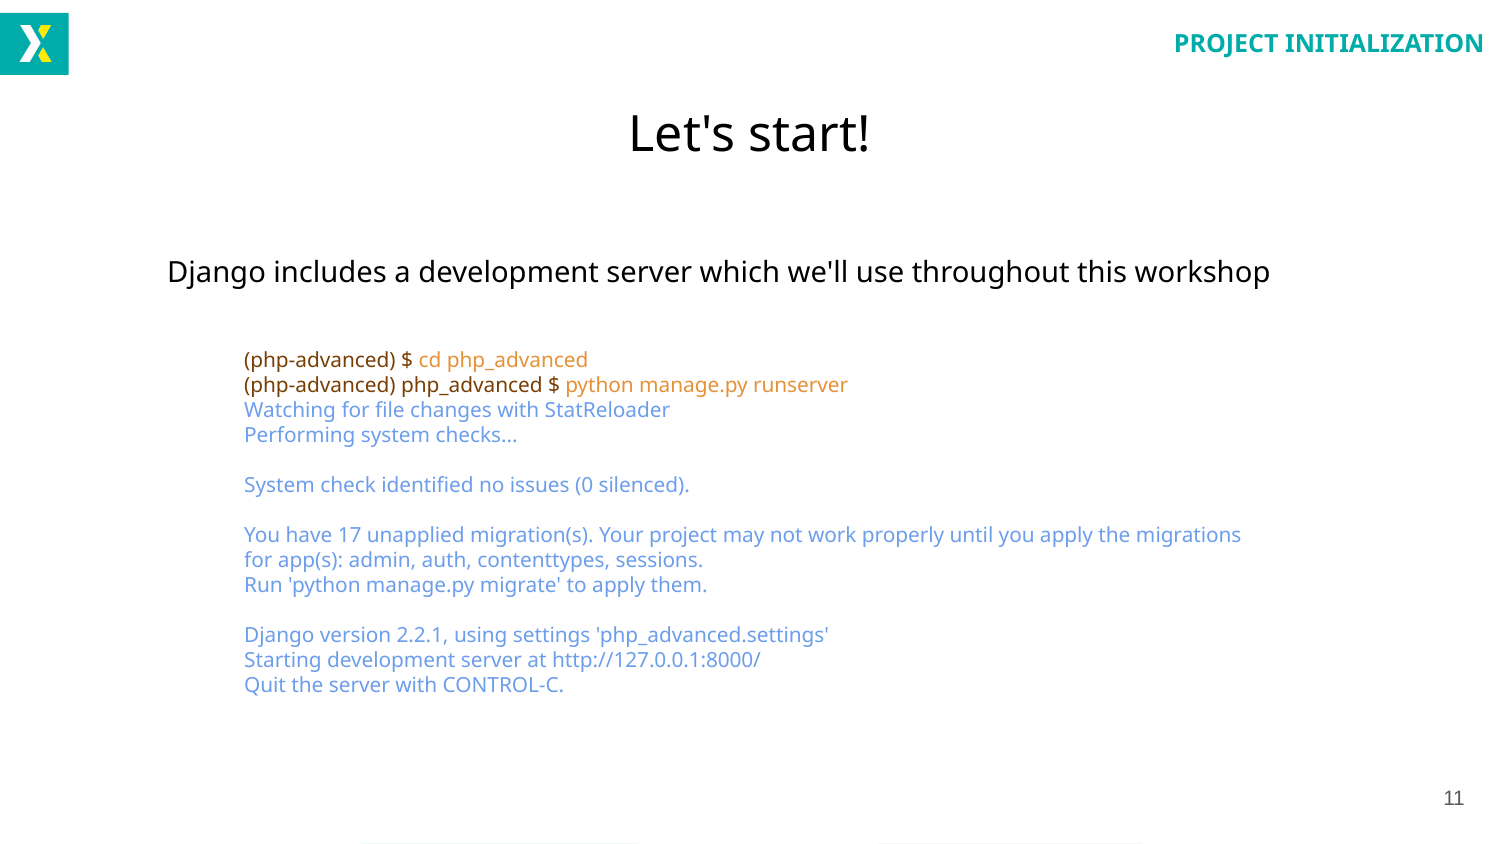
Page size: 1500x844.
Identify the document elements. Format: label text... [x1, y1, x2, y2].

slide_number <number> [1389, 764, 1480, 830]
picture [17, 25, 54, 62]
text_box Let's start! [115, 86, 1385, 181]
text_box (php-advanced) $ cd php_advanced (php-advanced) php_advanced $ python manage.py runserver Watching for file changes with StatReloader Performing system checks... System check identified no issues (0 silenced). You have 17 unapplied migration(s). Your project may not work properly until you apply the migrations for app(s): admin, auth, contenttypes, sessions. Run 'python manage.py migrate' to apply them. Django version 2.2.1, using settings 'php_advanced.settings' Starting development server at http://127.0.0.1:8000/ Quit the server with CONTROL-C. [229, 331, 1258, 754]
text_box Django includes a development server which we'll use throughout this workshop [71, 220, 1367, 664]
